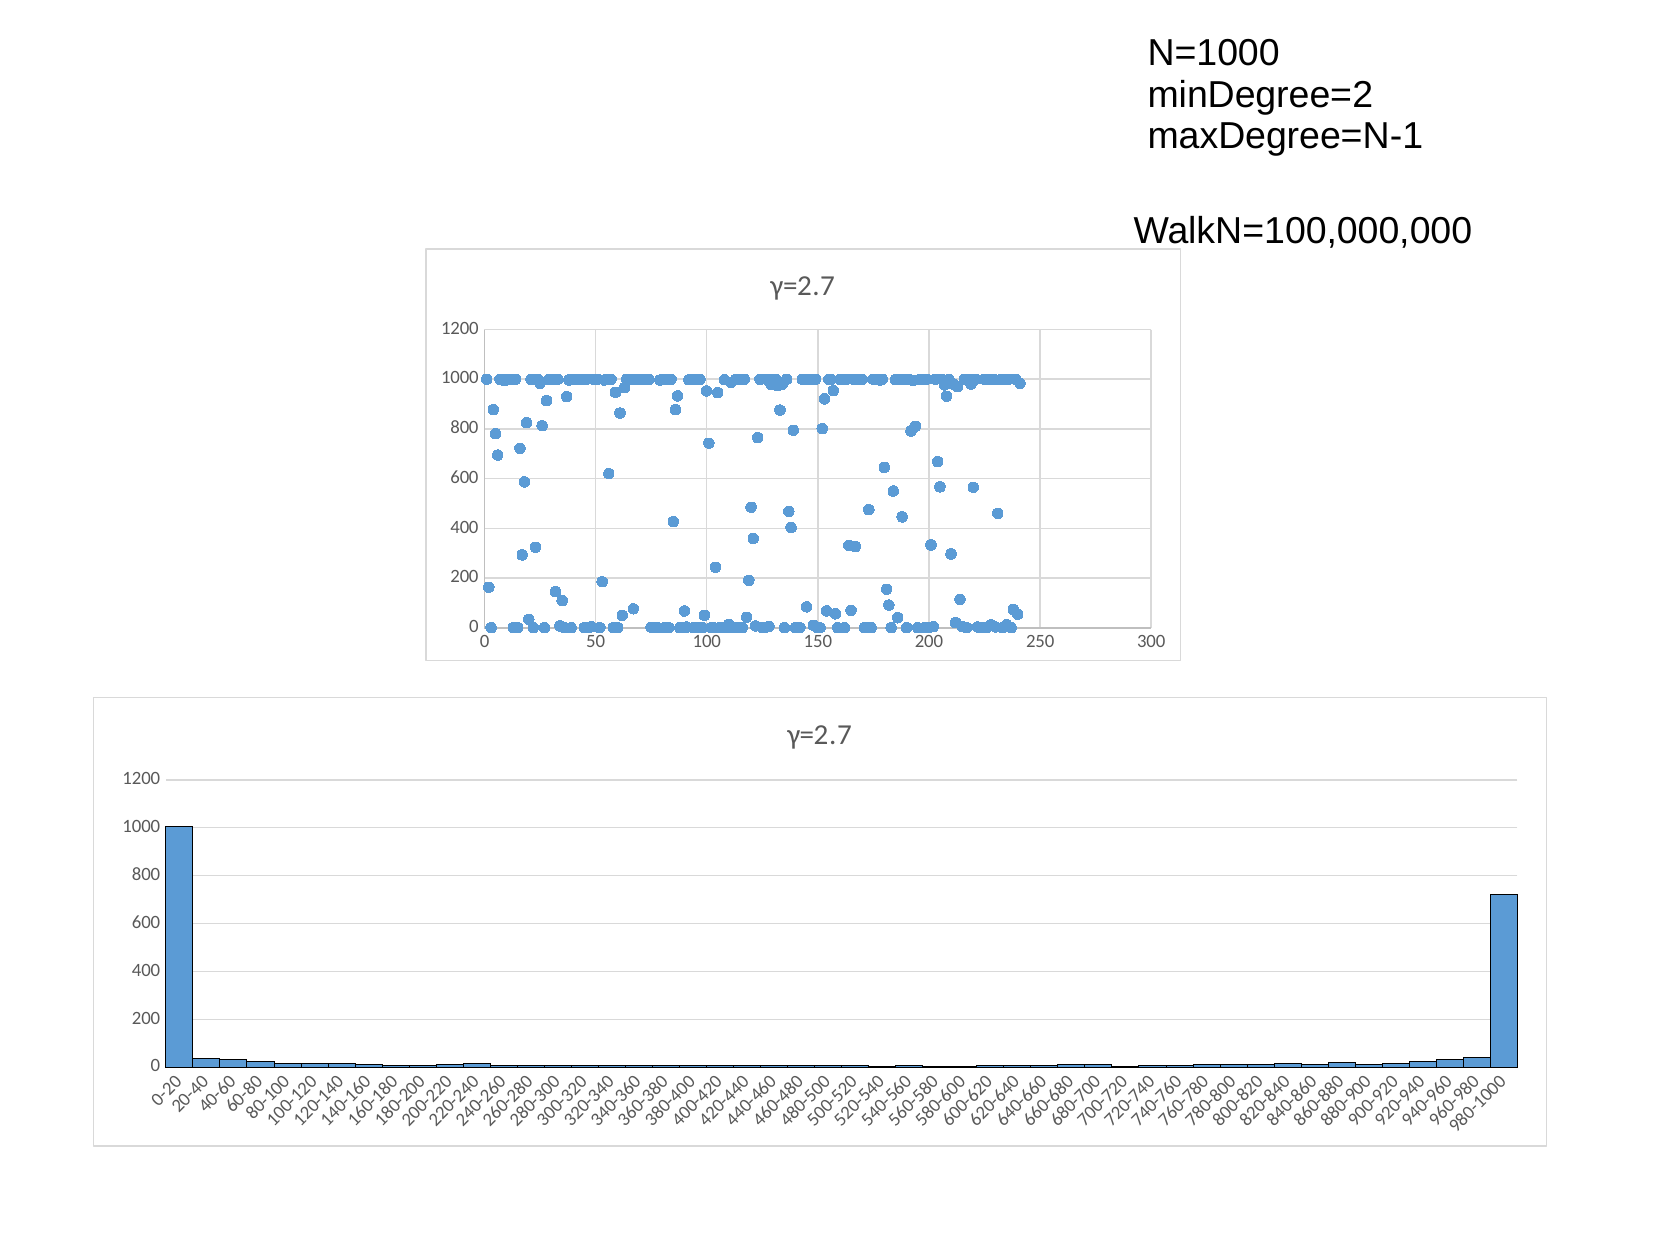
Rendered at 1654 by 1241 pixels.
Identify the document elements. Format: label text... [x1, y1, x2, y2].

chart [92, 696, 1548, 1147]
chart [425, 248, 1182, 662]
text_box WalkN=100,000,000 [1118, 202, 1654, 260]
text_box N=1000 minDegree=2 maxDegree=N-1 [1132, 23, 1438, 165]
